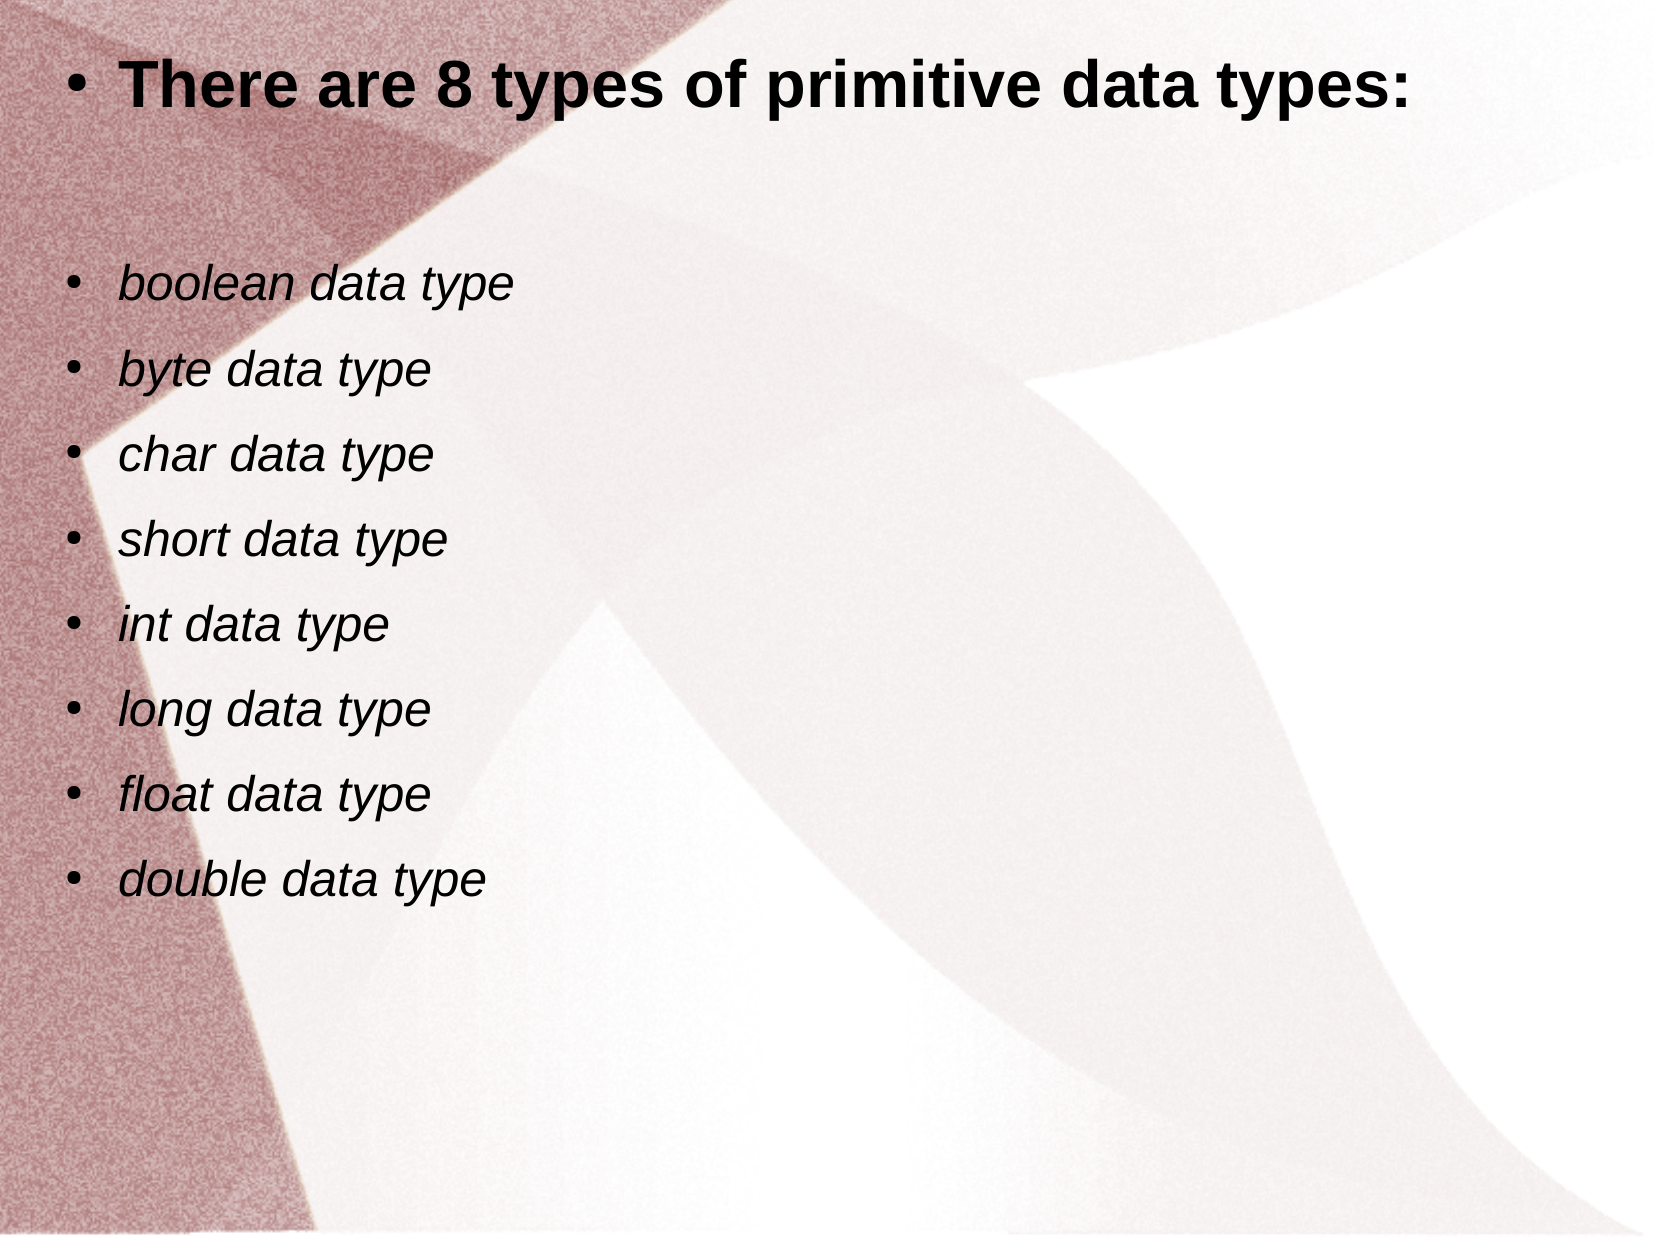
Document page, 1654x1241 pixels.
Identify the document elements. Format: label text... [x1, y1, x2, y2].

picture [0, 0, 1654, 1241]
list There are 8 types of primitive data types: boolean data type byte data type char data type short data type int data type long data type float data type double data type [47, 47, 1601, 1193]
